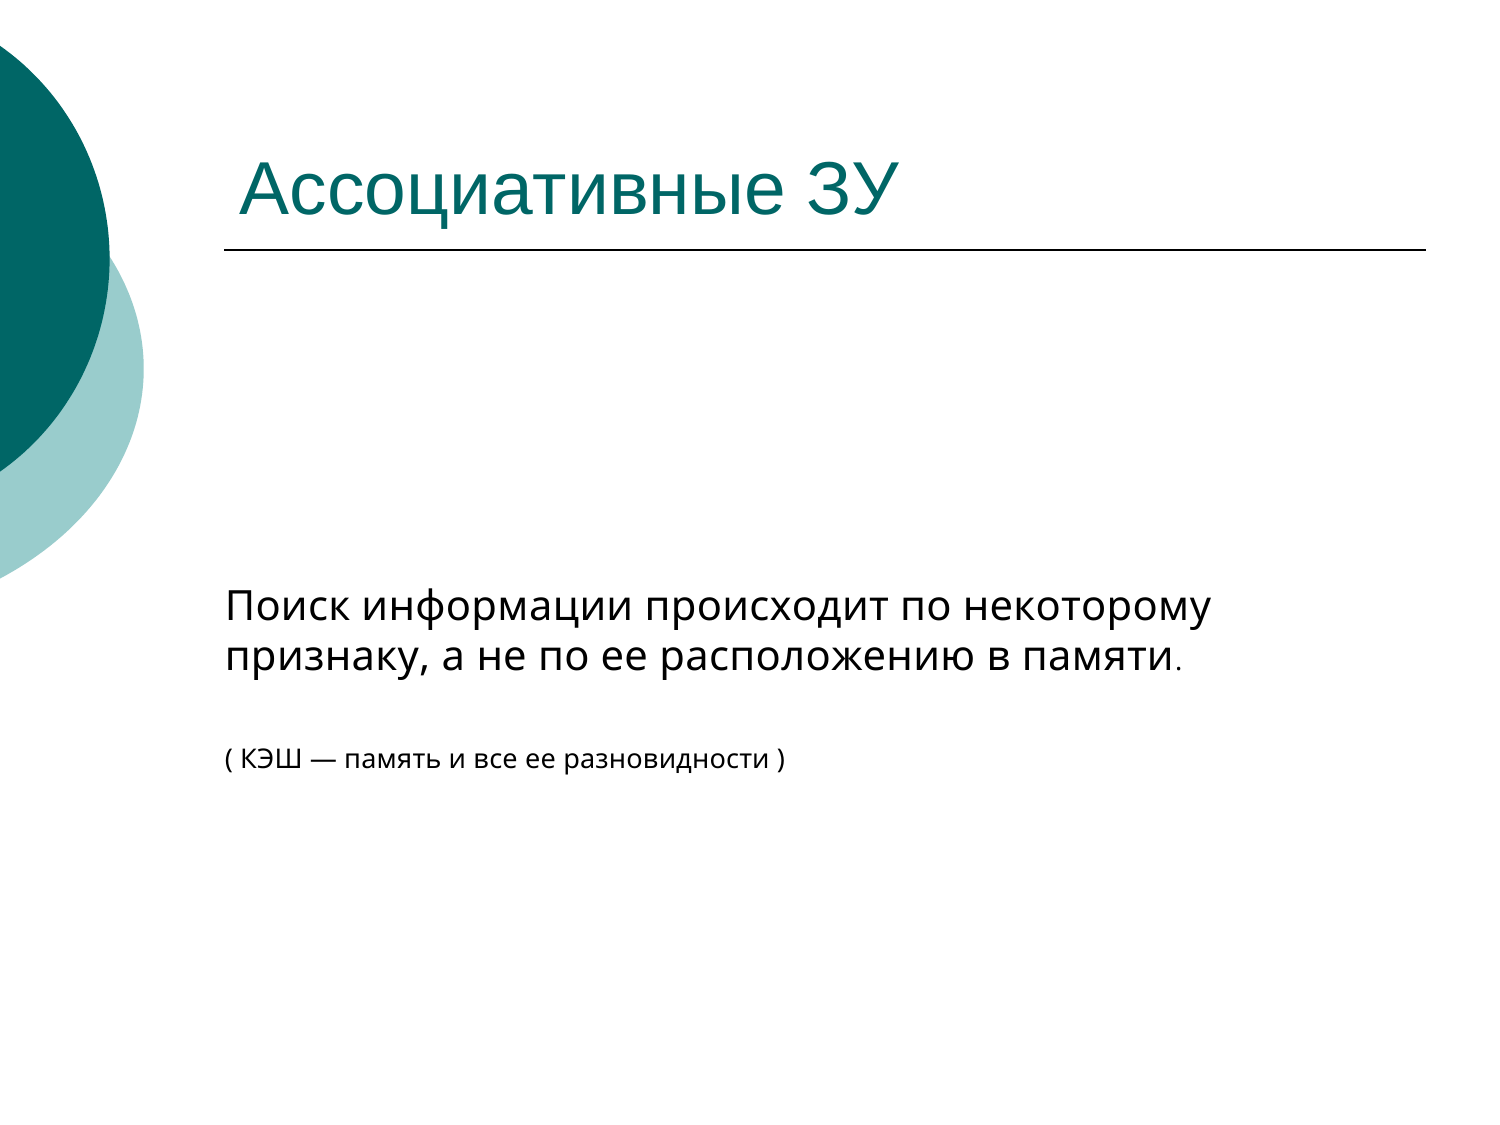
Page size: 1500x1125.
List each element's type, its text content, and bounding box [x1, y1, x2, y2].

title Ассоциативные ЗУ [224, 49, 1425, 237]
subtitle Поиск информации происходит по некоторому признаку, а не по ее расположению в памяти. ( КЭШ — память и все ее разновидности ) [224, 377, 1425, 975]
